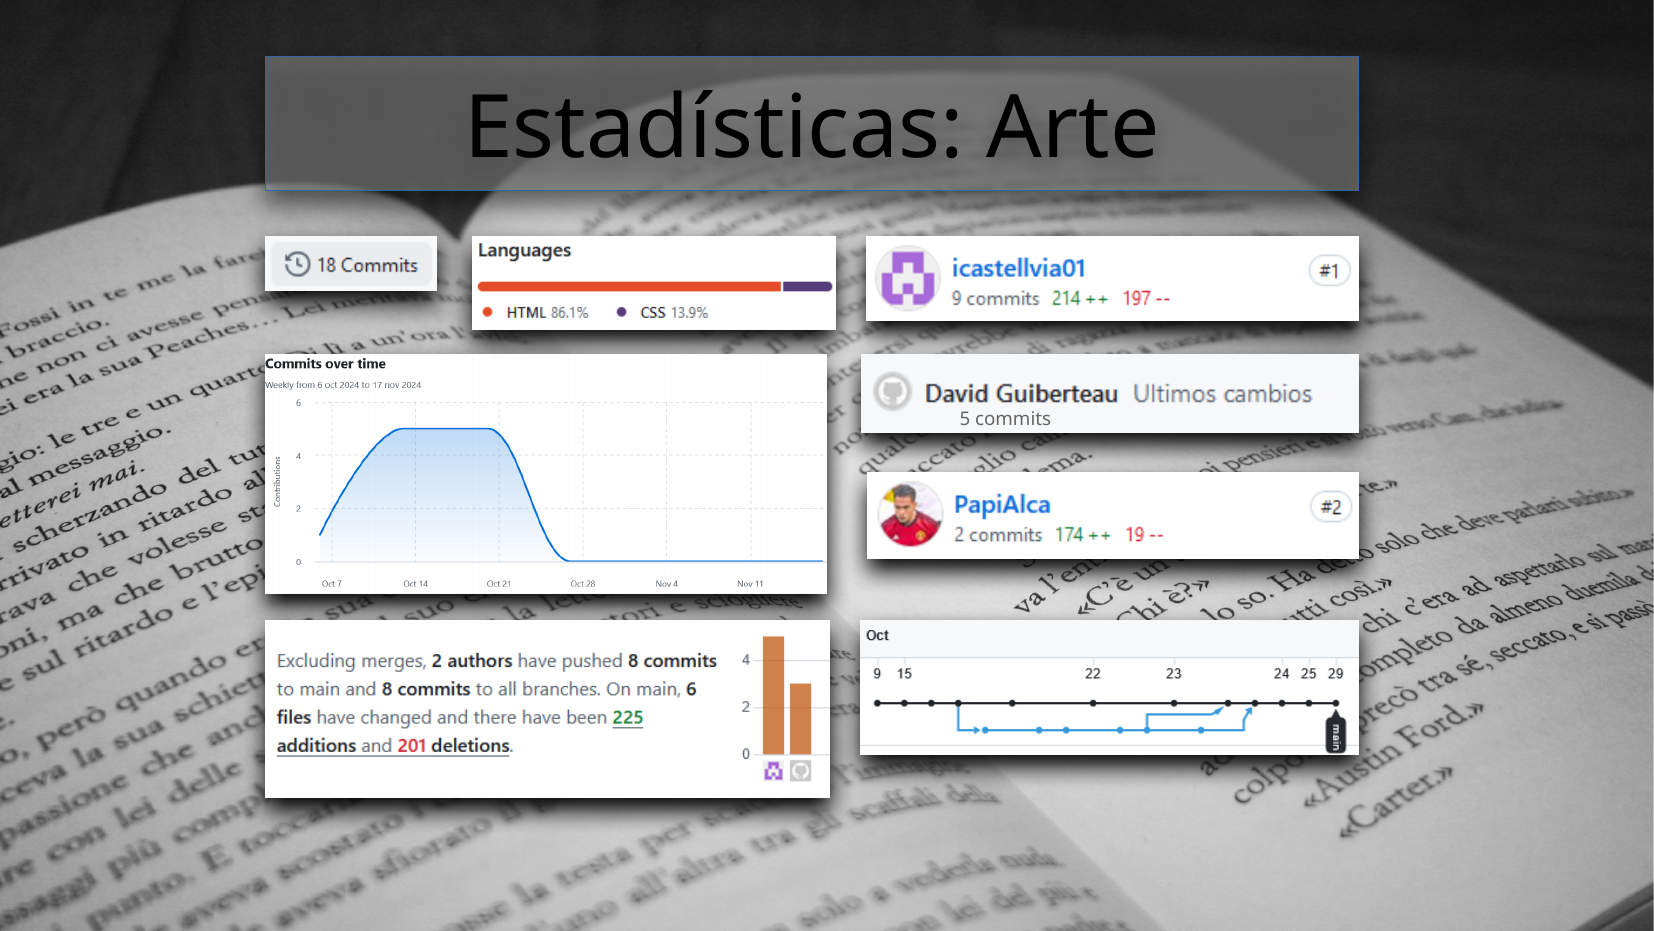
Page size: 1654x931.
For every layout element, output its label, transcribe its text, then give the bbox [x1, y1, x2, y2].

text_box 5 commits [944, 398, 1123, 438]
text_box Estadísticas: Arte [265, 59, 1359, 189]
picture [0, 0, 1654, 931]
